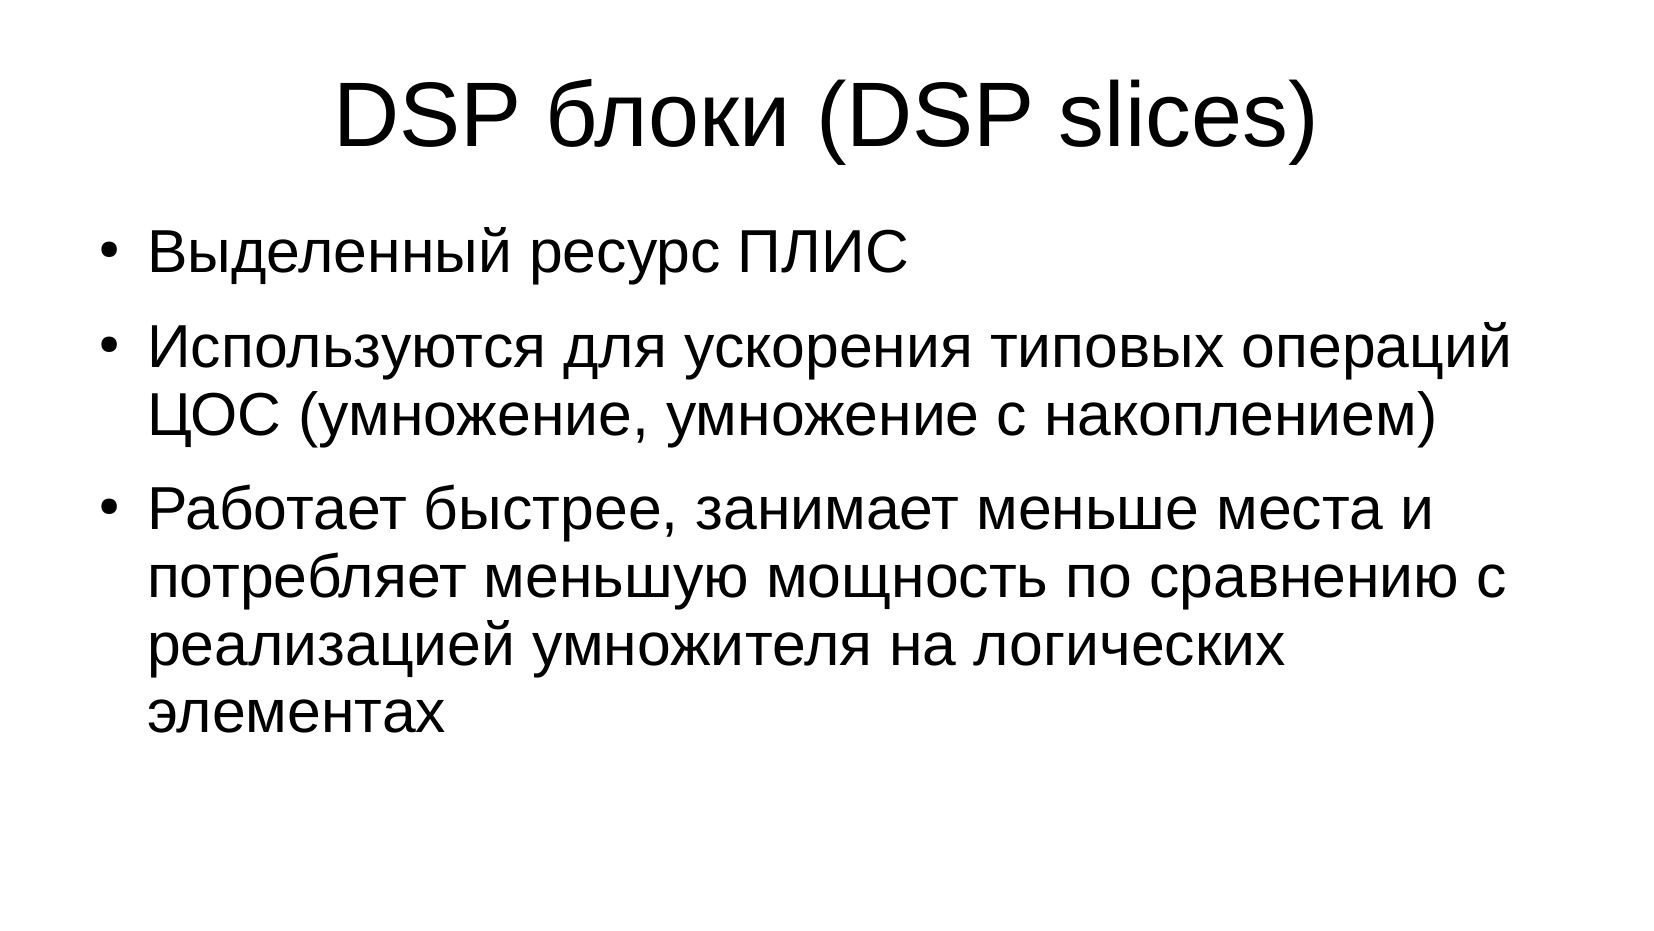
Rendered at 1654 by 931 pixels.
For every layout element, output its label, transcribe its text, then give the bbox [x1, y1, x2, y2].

list Выделенный ресурс ПЛИС Используются для ускорения типовых операций ЦОС (умножение, умножение с накоплением) Работает быстрее, занимает меньше места и потребляет меньшую мощность по сравнению с реализацией умножителя на логических элементах [82, 217, 1571, 758]
title DSP блоки (DSP slices) [82, 37, 1571, 193]
